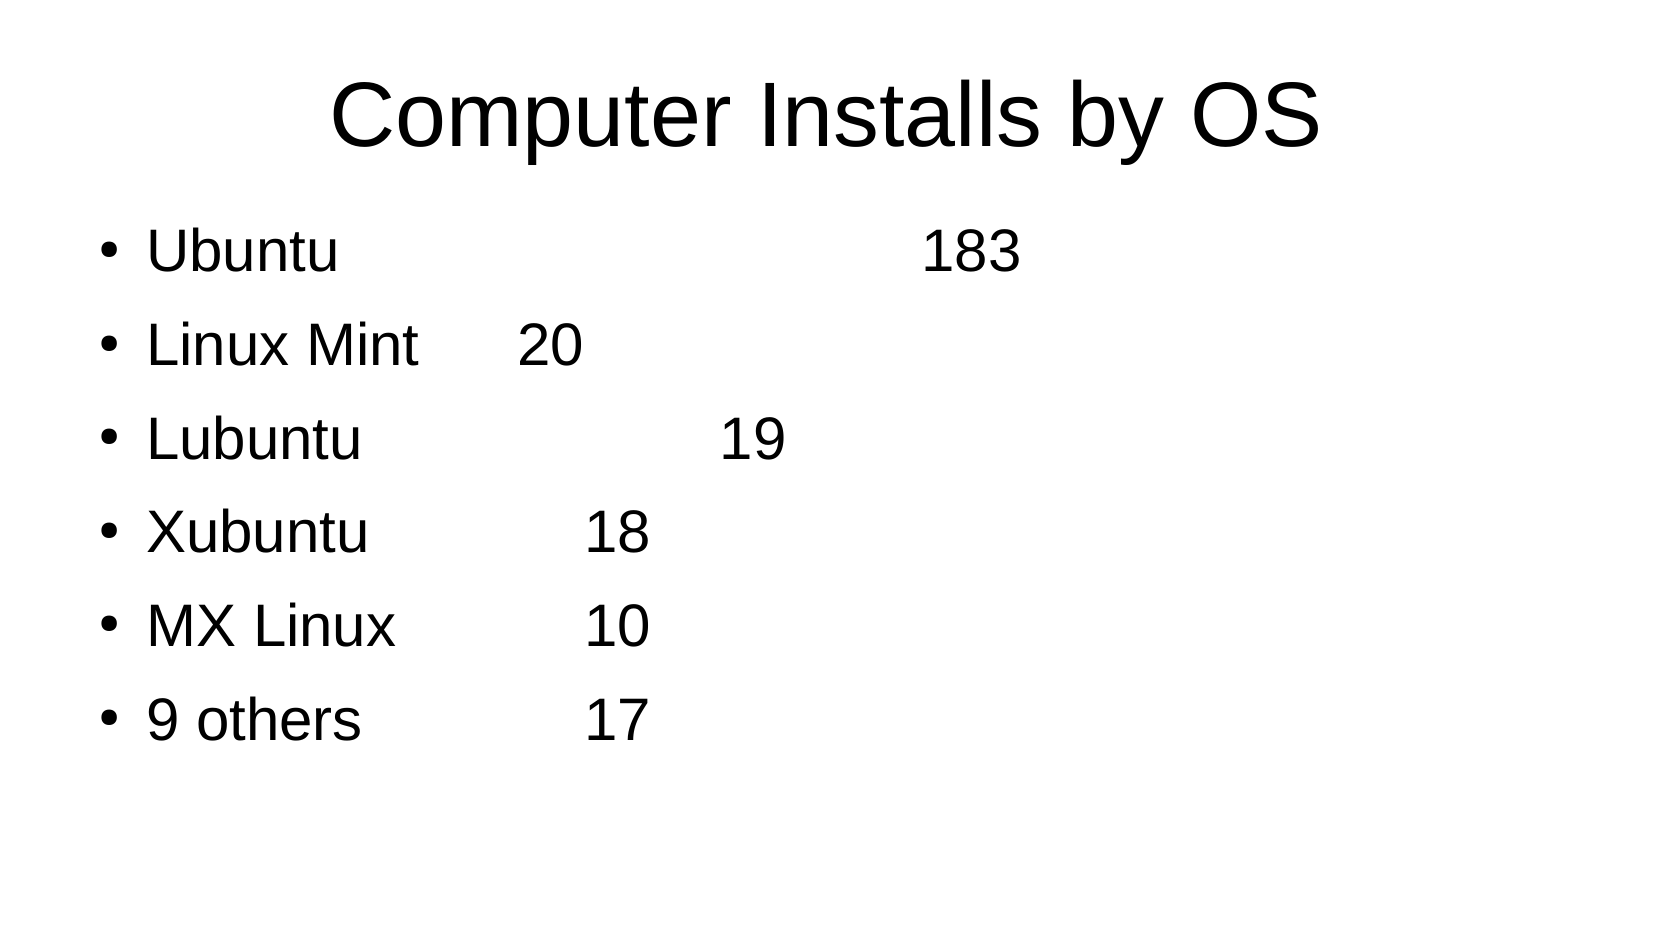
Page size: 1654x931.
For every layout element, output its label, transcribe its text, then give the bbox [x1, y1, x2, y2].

list Ubuntu 183 Linux Mint 20 Lubuntu 19 Xubuntu 18 MX Linux 10 9 others 17 [82, 217, 1571, 758]
title Computer Installs by OS [82, 37, 1571, 193]
